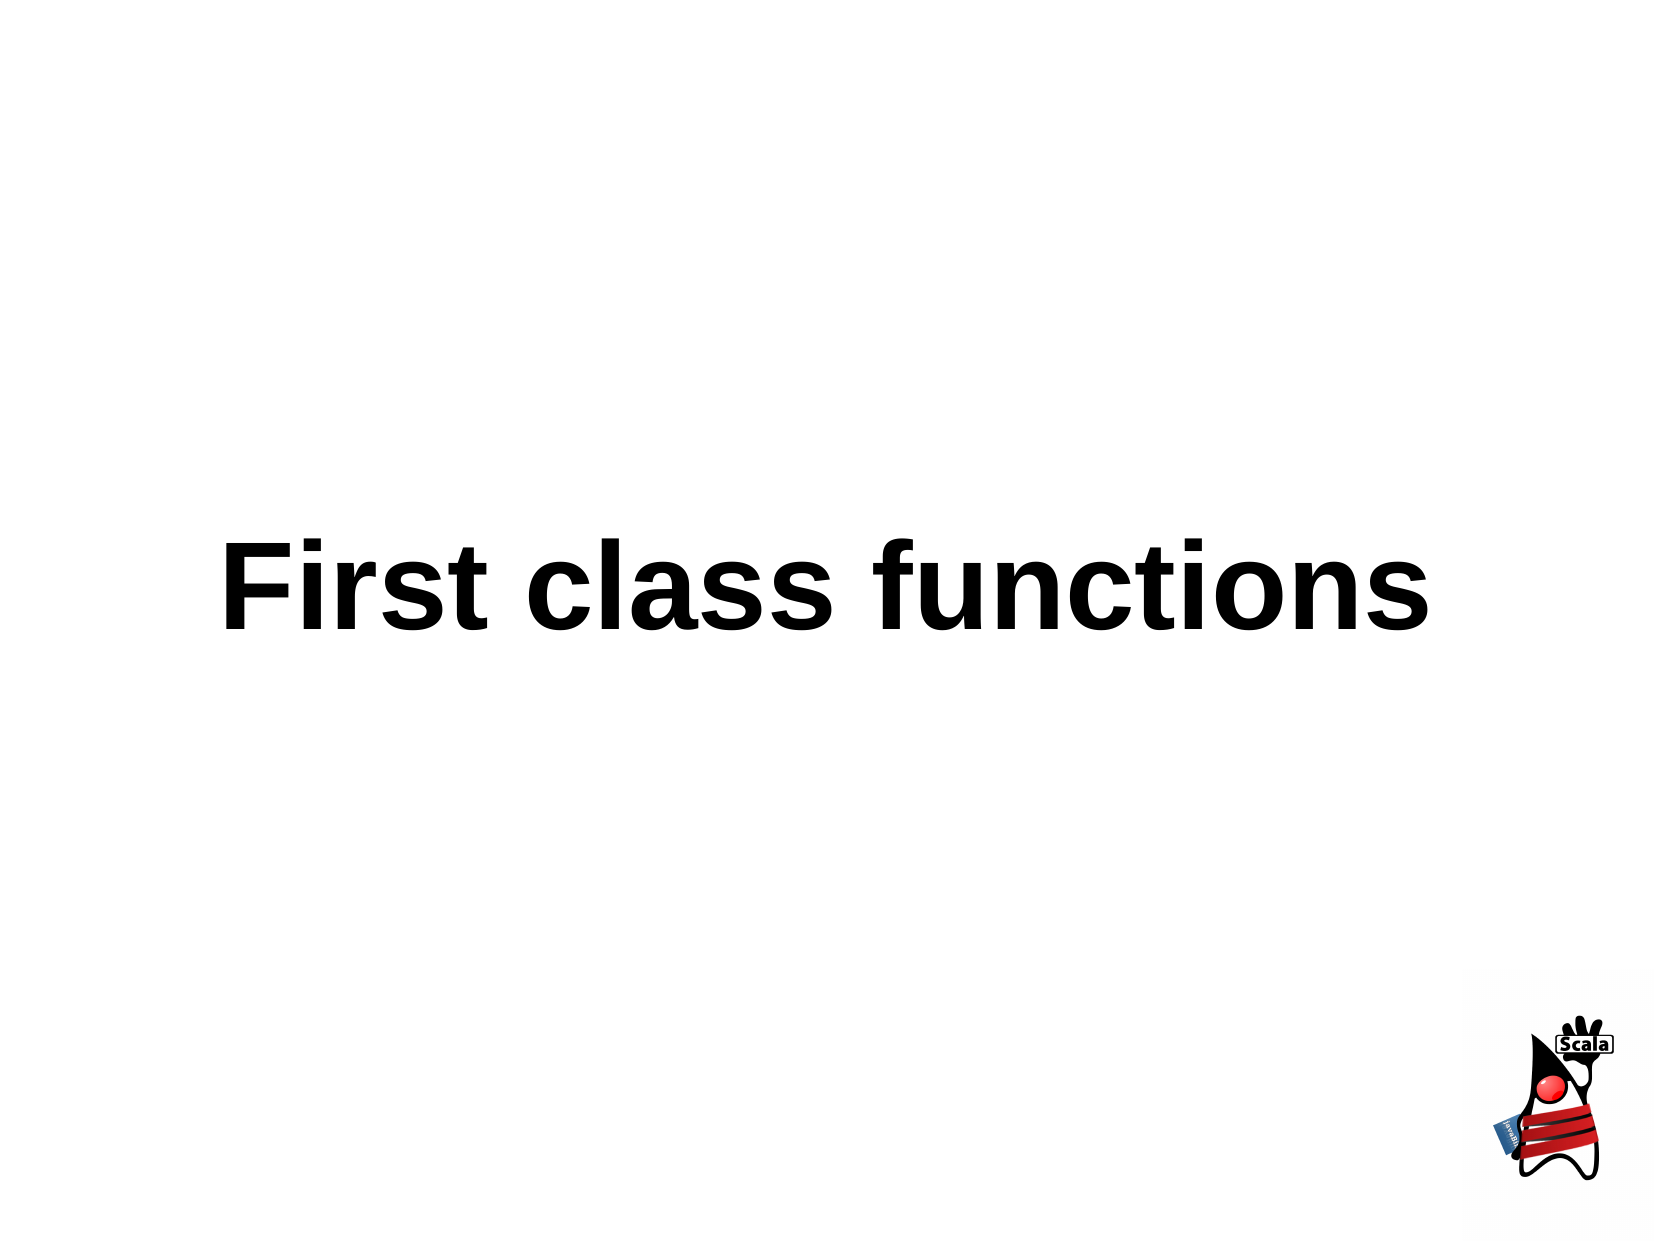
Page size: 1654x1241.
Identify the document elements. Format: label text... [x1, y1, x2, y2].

subtitle First class functions [82, 49, 1571, 1109]
